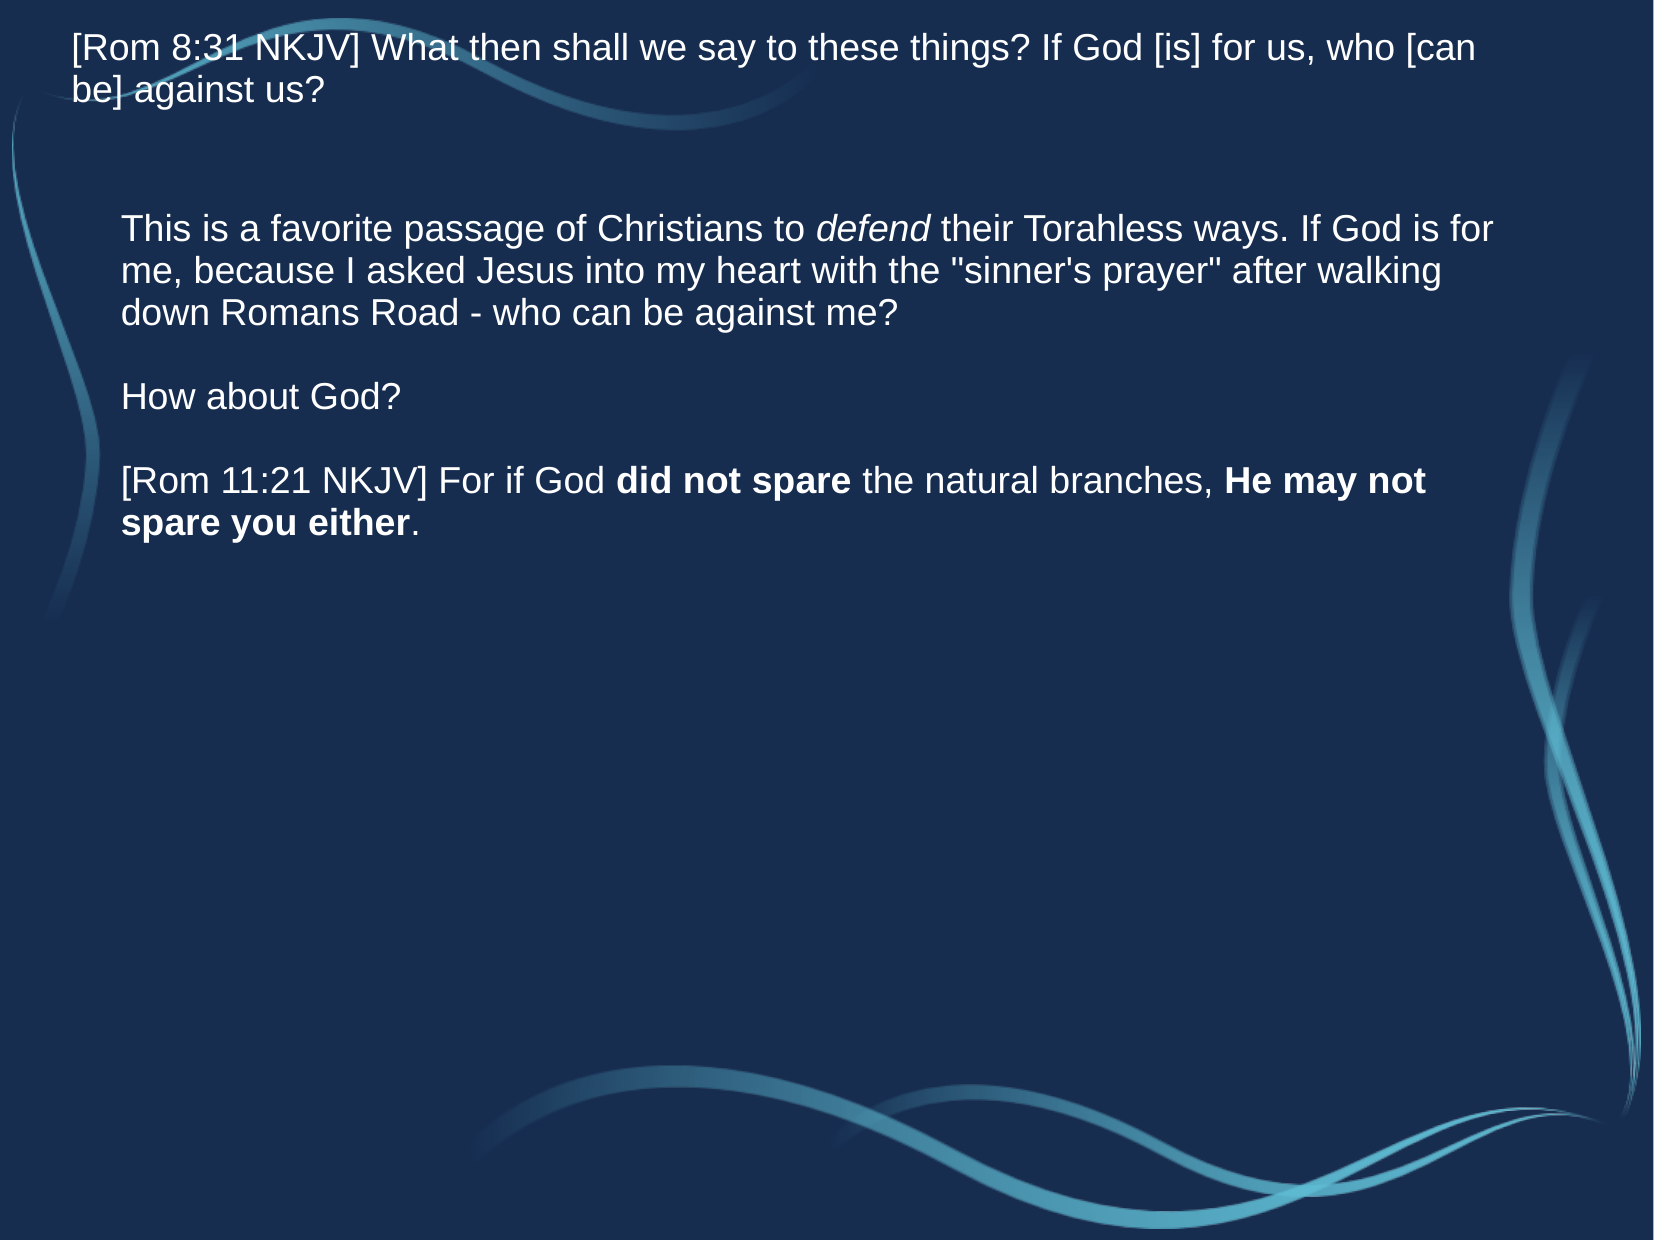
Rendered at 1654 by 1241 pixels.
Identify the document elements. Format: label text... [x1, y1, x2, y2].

list This is a favorite passage of Christians to defend their Torahless ways. If God is for me, because I asked Jesus into my heart with the "sinner's prayer" after walking down Romans Road - who can be against me? How about God? [Rom 11:21 NKJV] For if God did not spare the natural branches, He may not spare you either. [102, 200, 1546, 1104]
picture [12, 18, 105, 625]
picture [460, 346, 1641, 1229]
title [Rom 8:31 NKJV] What then shall we say to these things? If God [is] for us, who [can be] against us? [56, 18, 1545, 218]
